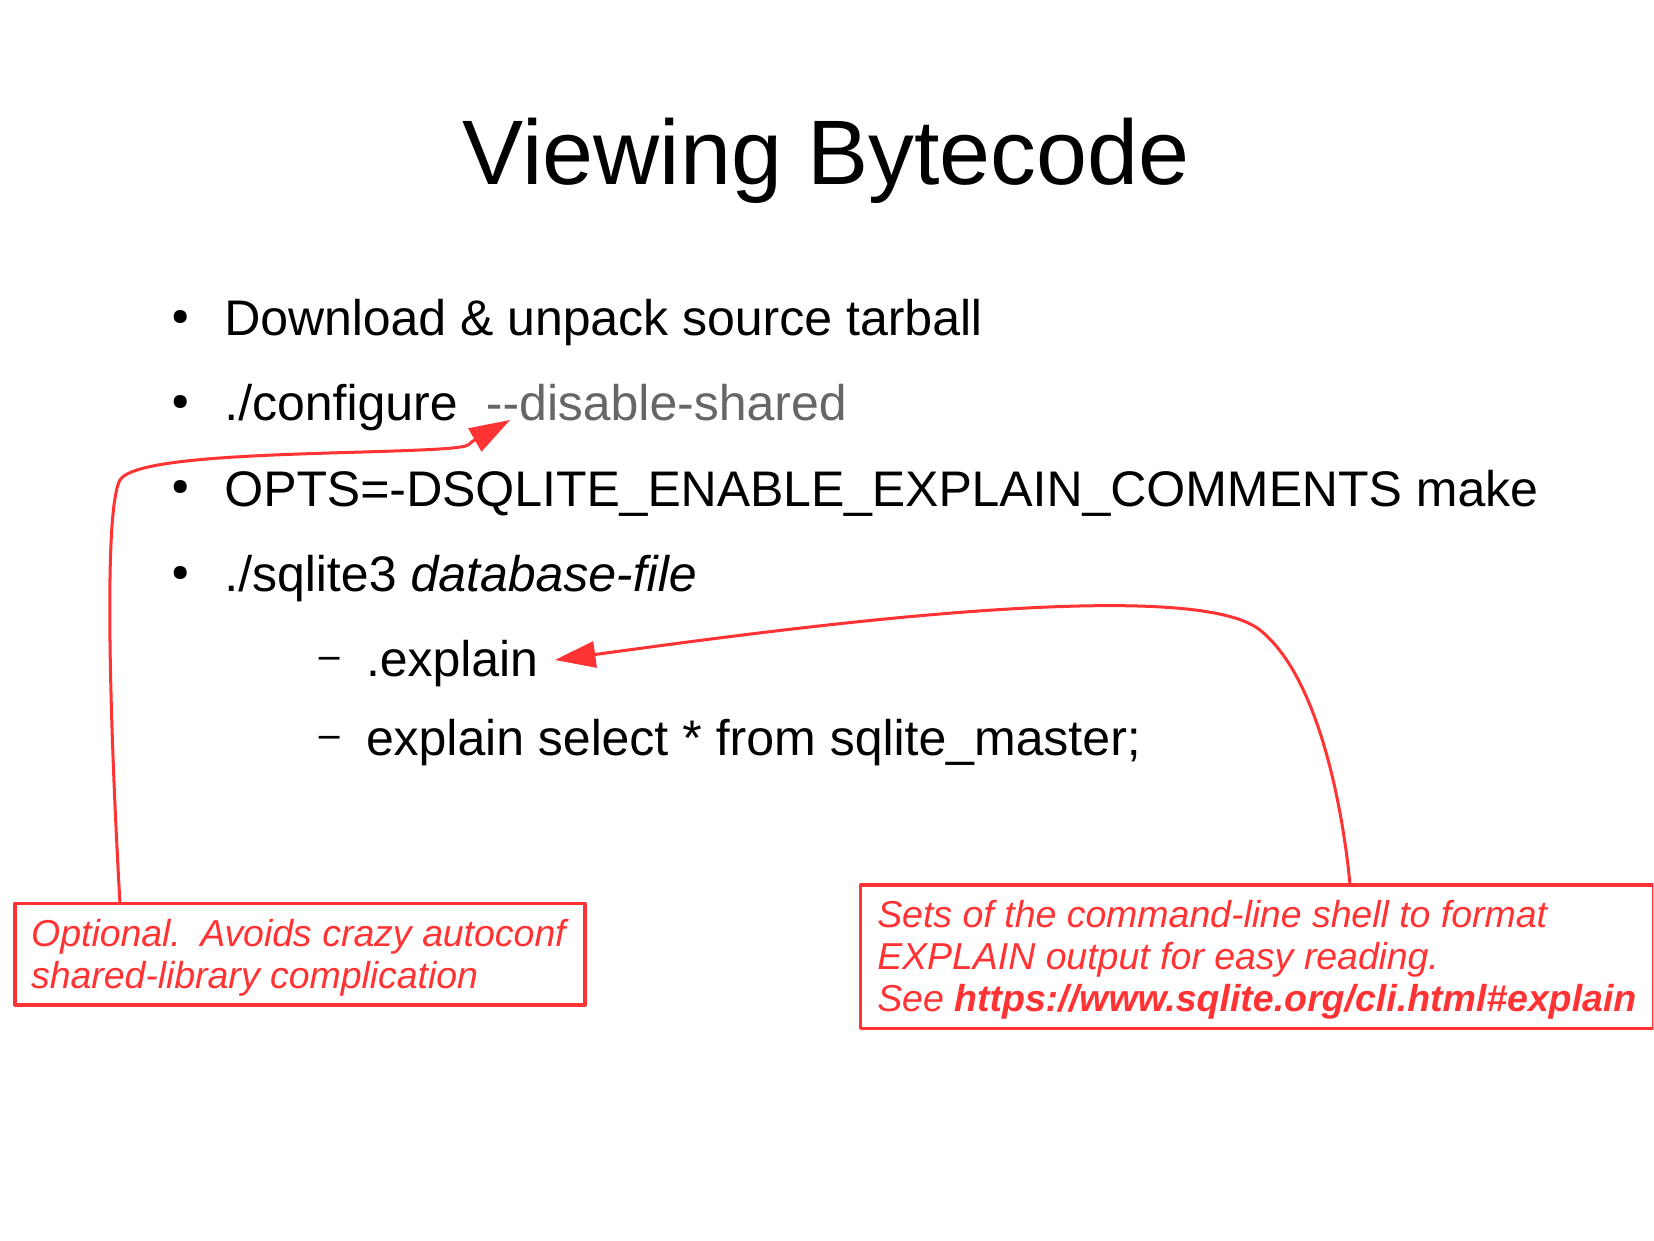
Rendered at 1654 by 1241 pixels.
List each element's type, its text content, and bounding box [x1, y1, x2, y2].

text_box Optional. Avoids crazy autoconf shared-library complication [15, 903, 586, 1006]
title Viewing Bytecode [82, 49, 1571, 257]
list Download & unpack source tarball ./configure --disable-shared OPTS=-DSQLITE_ENABLE_EXPLAIN_COMMENTS make ./sqlite3 database-file .explain explain select * from sqlite_master; [82, 290, 1571, 1010]
text_box Sets of the command-line shell to format EXPLAIN output for easy reading. See https://www.sqlite.org/cli.html#explain [860, 885, 1654, 1029]
